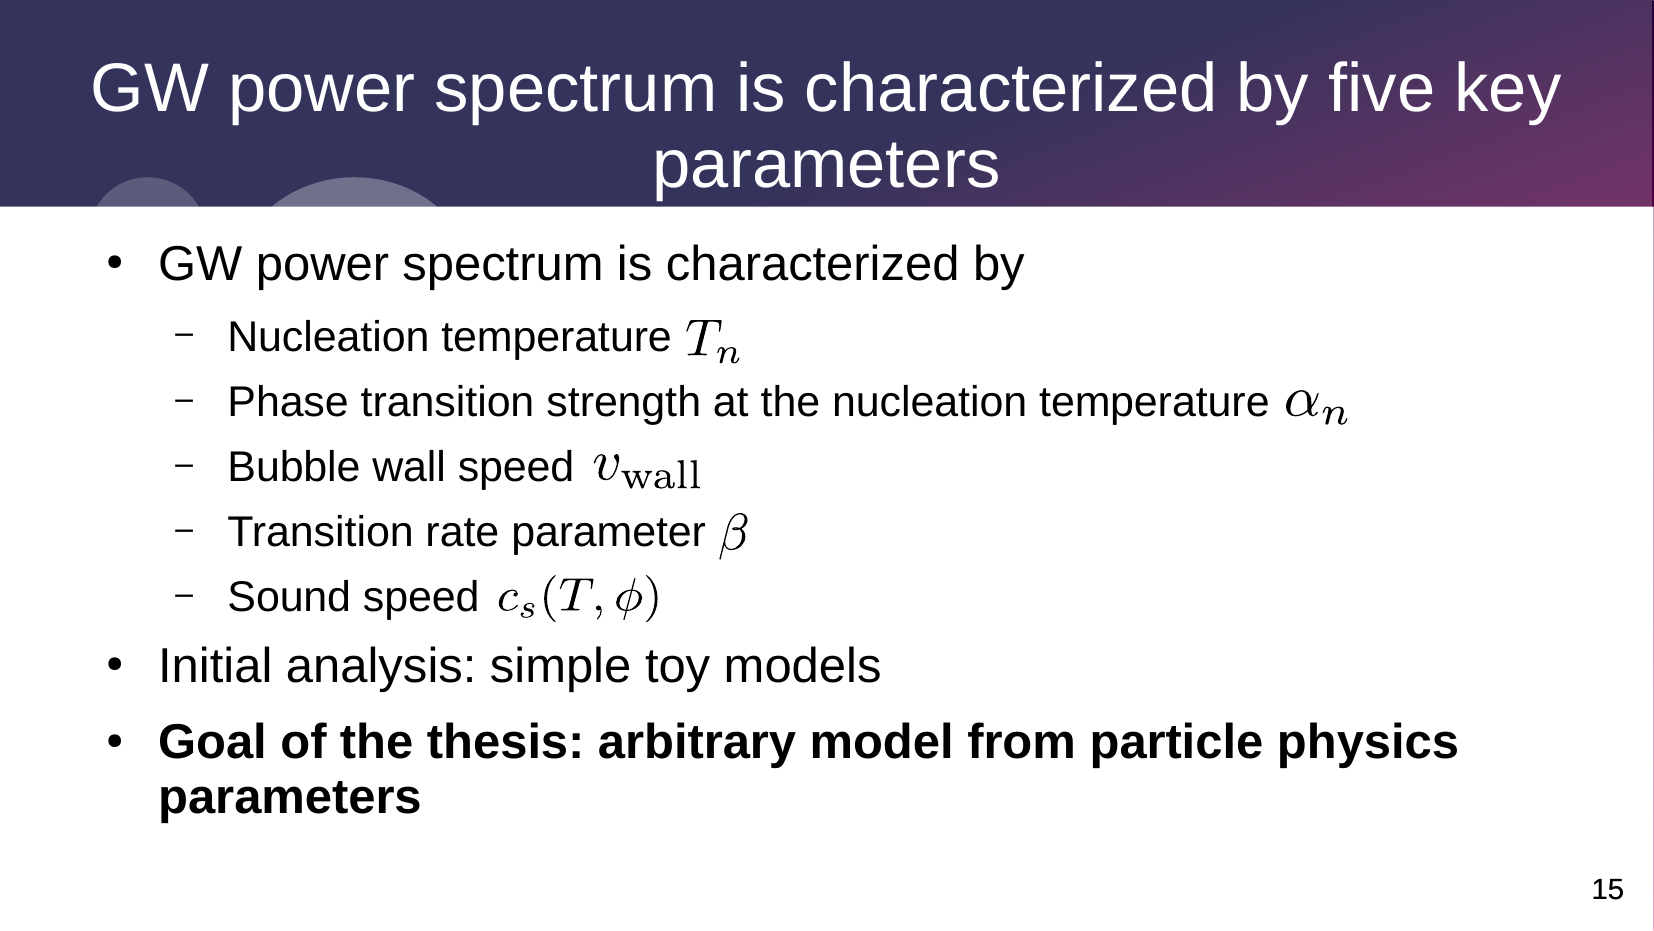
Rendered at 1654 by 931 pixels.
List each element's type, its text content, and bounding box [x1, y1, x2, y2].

picture [1281, 387, 1350, 427]
title GW power spectrum is characterized by five key parameters [88, 44, 1565, 207]
list GW power spectrum is characterized by Nucleation temperature Phase transition strength at the nucleation temperature Bubble wall speed Transition rate parameter Sound speed Initial analysis: simple toy models Goal of the thesis: arbitrary model from particle physics parameters [88, 236, 1565, 827]
picture [494, 573, 660, 624]
picture [683, 318, 742, 366]
picture [589, 451, 702, 491]
picture [717, 513, 748, 560]
